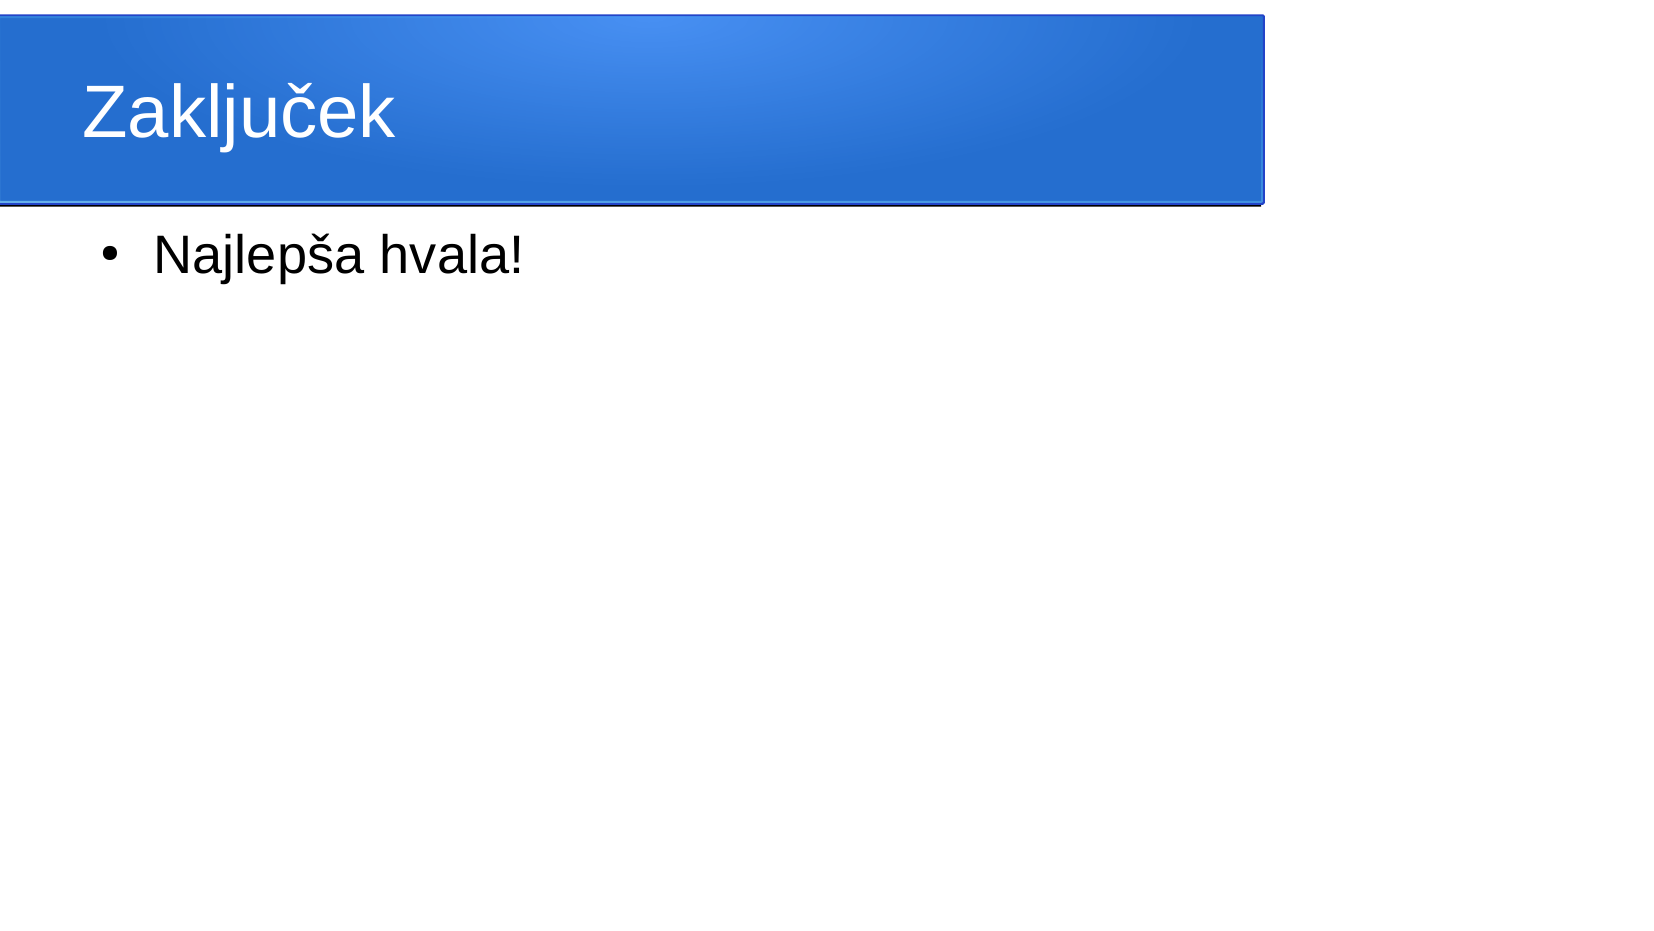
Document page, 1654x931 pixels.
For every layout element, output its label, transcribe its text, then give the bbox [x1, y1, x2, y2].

title Zaključek [82, 35, 1235, 189]
list Najlepša hvala! [82, 224, 1571, 764]
